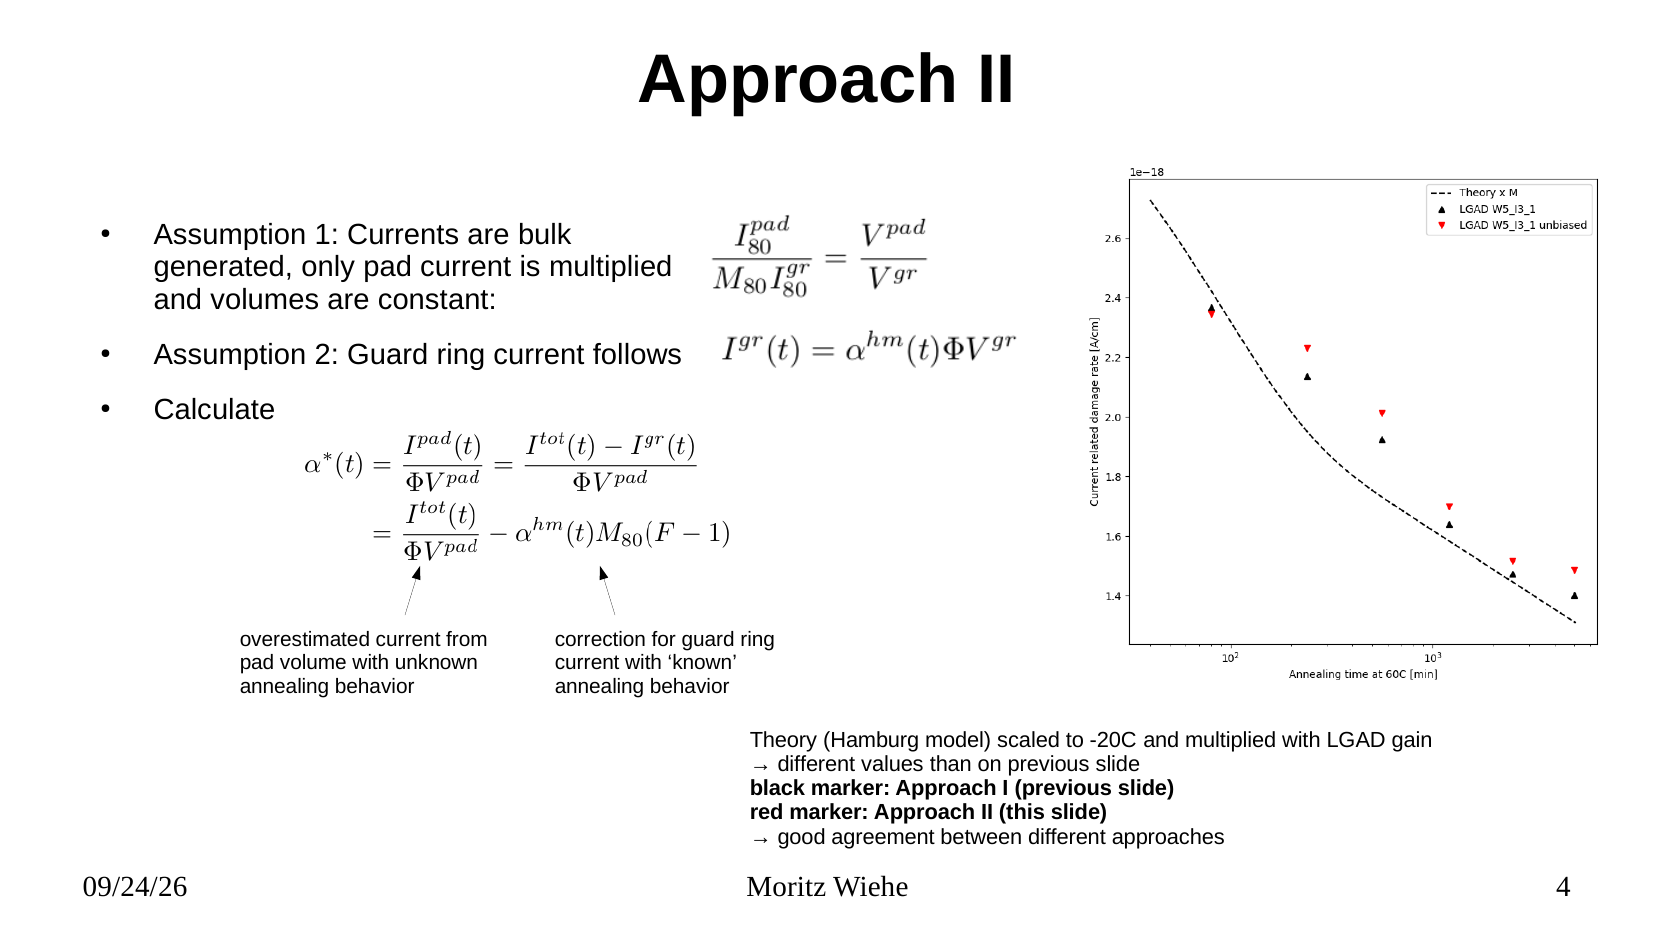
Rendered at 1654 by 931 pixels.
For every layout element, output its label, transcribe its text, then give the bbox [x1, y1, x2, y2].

picture [705, 212, 931, 301]
text_box correction for guard ring current with ‘known’ annealing behavior [540, 620, 826, 706]
text_box Theory (Hamburg model) scaled to -20C and multiplied with LGAD gain → different values than on previous slide black marker: Approach I (previous slide) red marker: Approach II (this slide) → good agreement between different approaches [735, 720, 1621, 857]
list Assumption 1: Currents are bulk generated, only pad current is multiplied and volumes are constant: Assumption 2: Guard ring current follows Calculate [82, 217, 706, 758]
picture [1079, 165, 1606, 681]
picture [300, 419, 736, 566]
picture [720, 320, 1021, 376]
text_box overestimated current from pad volume with unknown annealing behavior [225, 620, 511, 706]
title Approach II [82, 37, 1571, 121]
